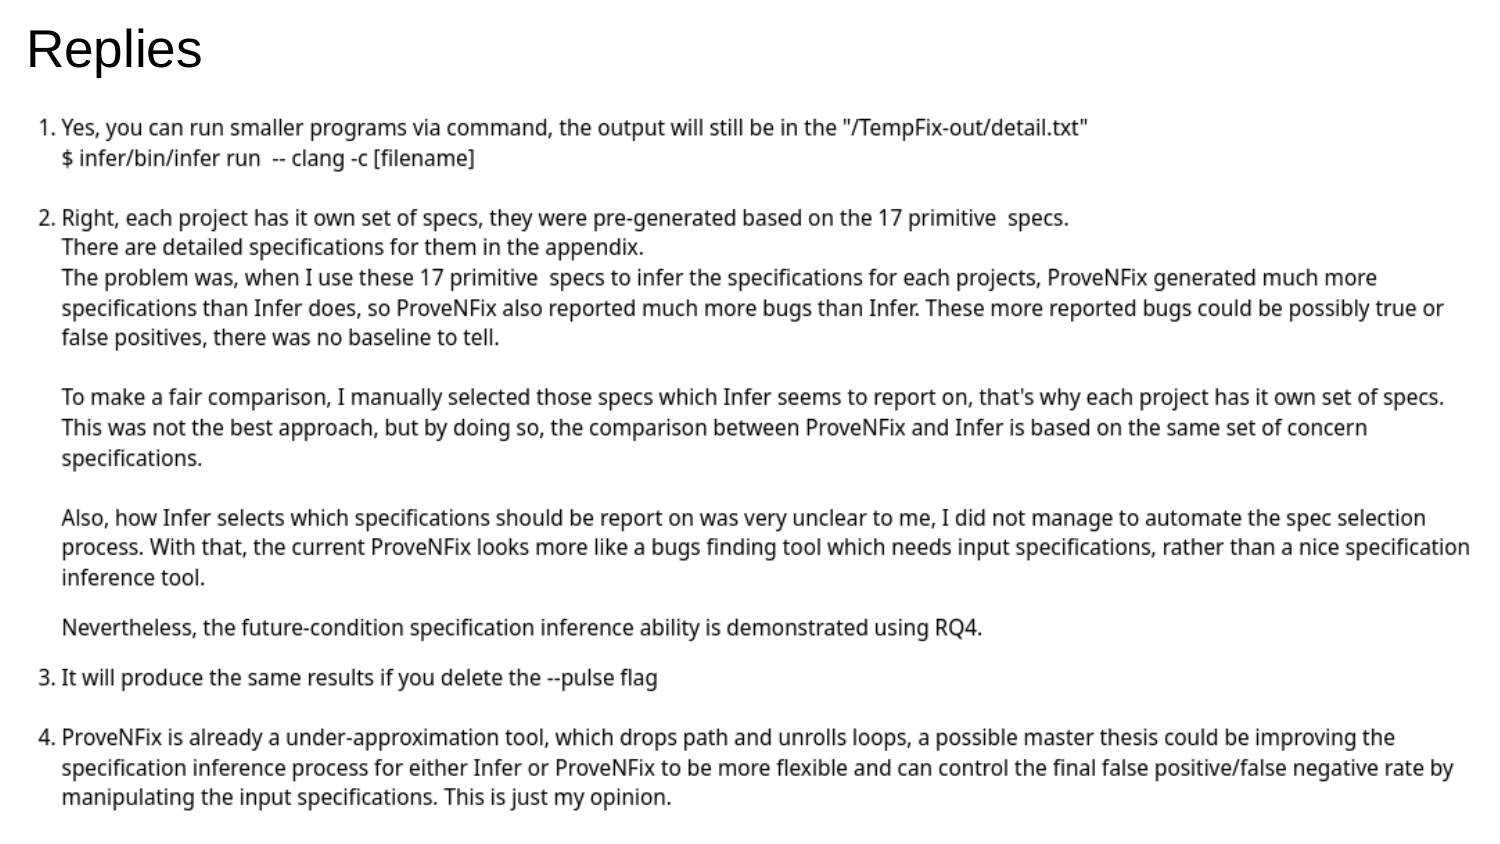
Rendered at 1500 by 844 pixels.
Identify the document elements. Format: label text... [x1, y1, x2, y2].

picture [0, 94, 1500, 844]
title Replies [11, 0, 1409, 94]
